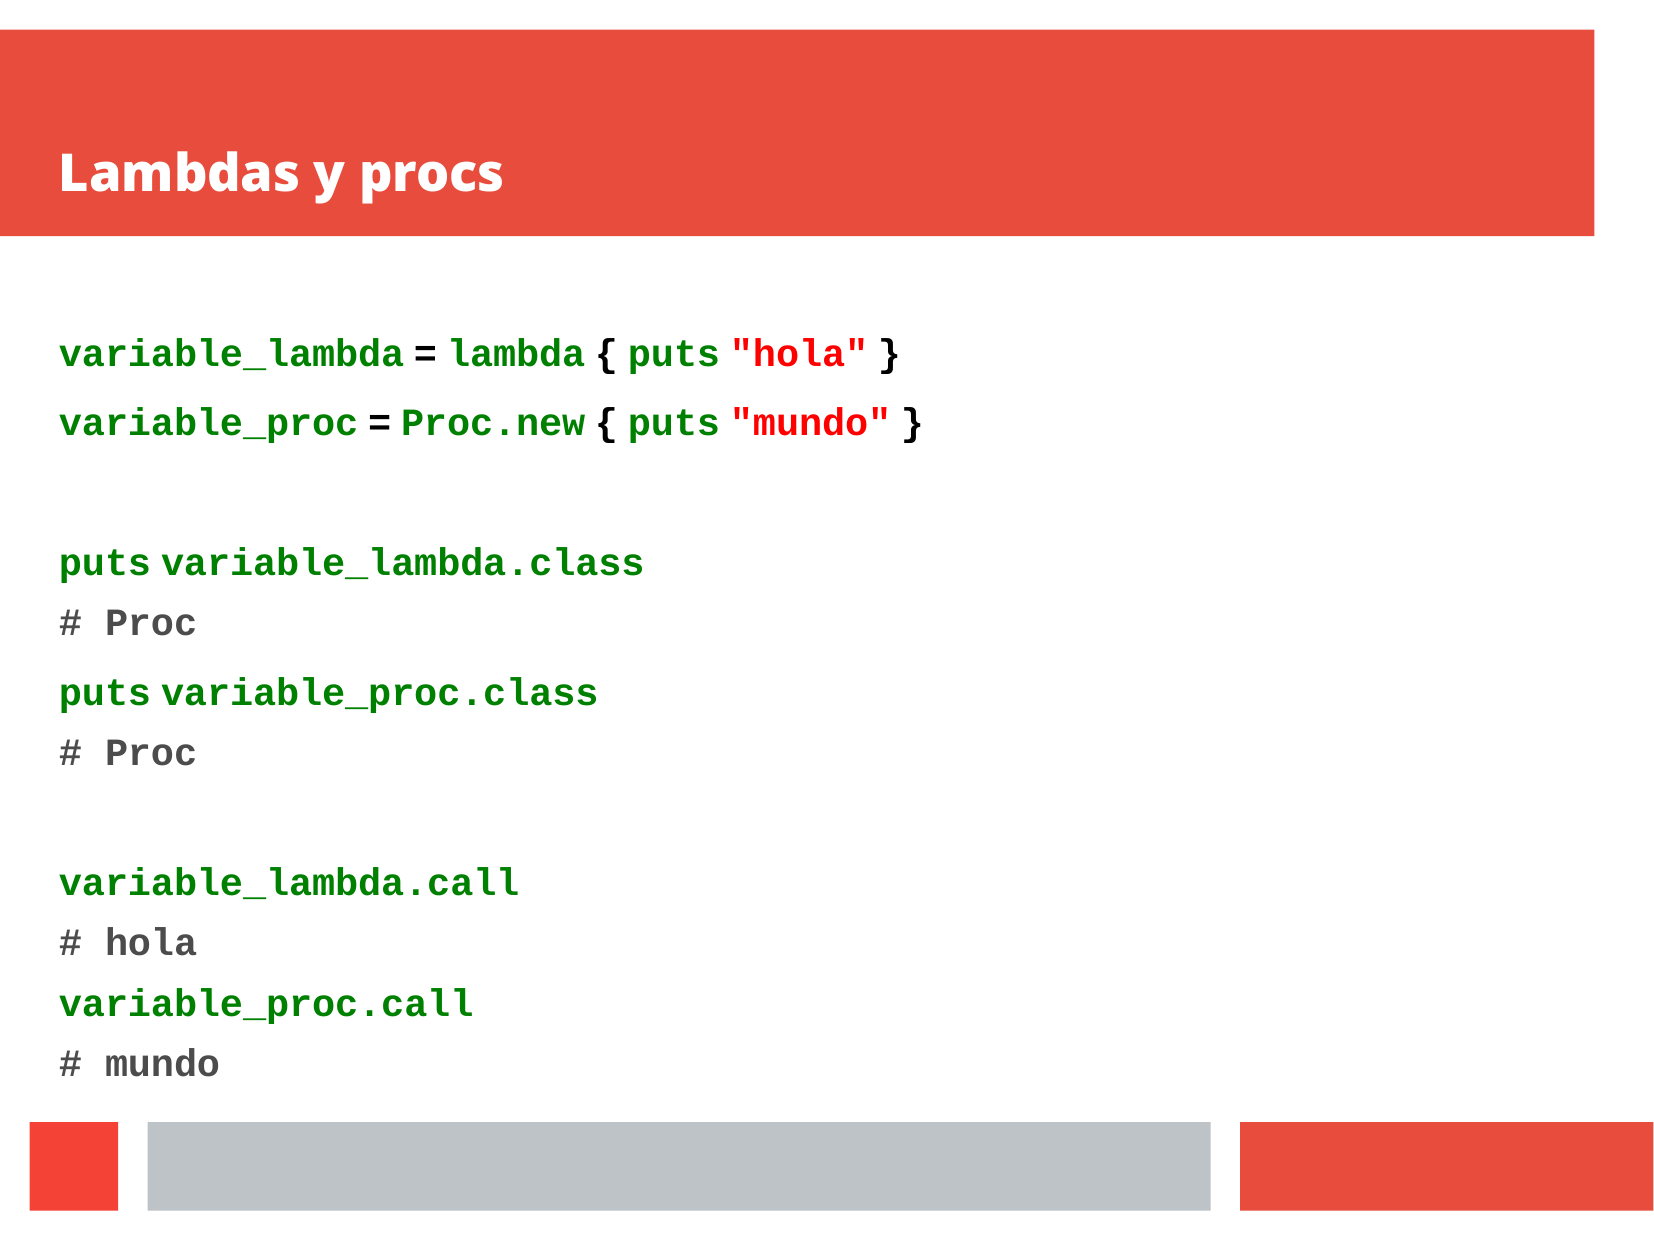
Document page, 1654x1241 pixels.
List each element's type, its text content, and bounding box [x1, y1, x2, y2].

list variable_lambda = lambda { puts "hola" } variable_proc = Proc.new { puts "mundo" } puts variable_lambda.class # Proc puts variable_proc.class # Proc variable_lambda.call # hola variable_proc.call # mundo [59, 324, 1565, 1093]
title Lambdas y procs [59, 59, 1595, 207]
